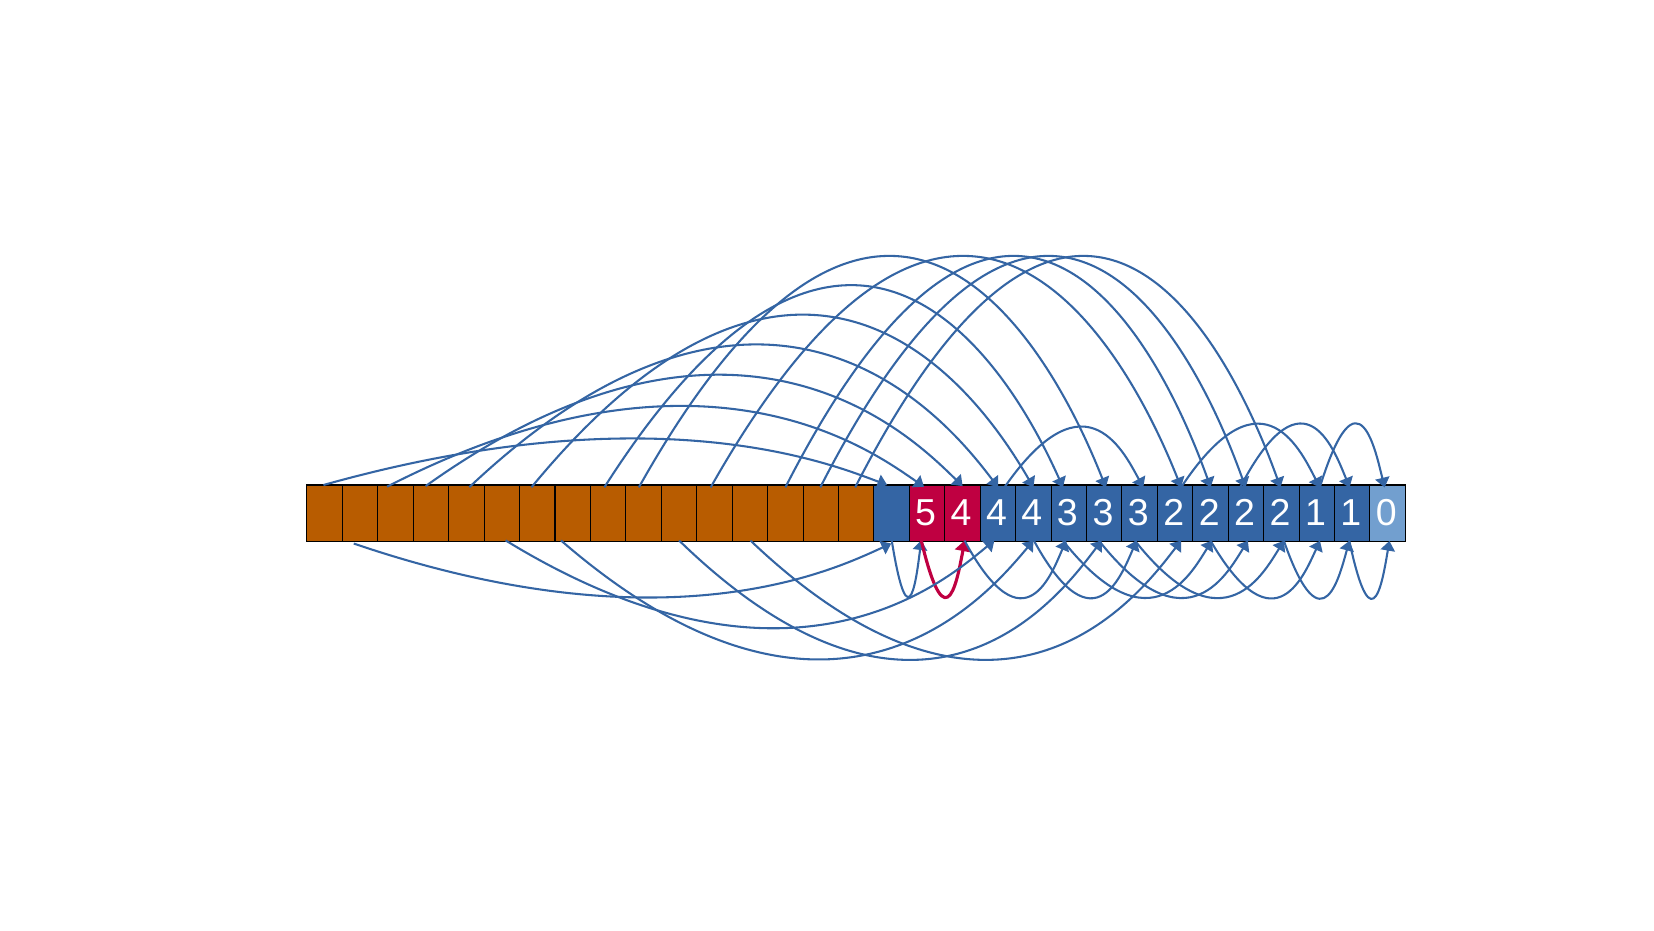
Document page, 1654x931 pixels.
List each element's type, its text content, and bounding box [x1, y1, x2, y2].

table_header 3 [1122, 486, 1157, 541]
table_header [839, 486, 873, 541]
table_header [449, 486, 484, 541]
table_header 5 [910, 486, 944, 541]
table_header [591, 486, 625, 541]
table_header 1 [1300, 486, 1334, 541]
table_header 2 [1264, 486, 1299, 541]
table_header 4 [981, 486, 1015, 541]
table_header 4 [945, 486, 980, 541]
table_header [556, 486, 590, 541]
table_header [626, 486, 661, 541]
table_header [733, 486, 767, 541]
table_header 1 [1335, 486, 1369, 541]
table_header 2 [1158, 486, 1192, 541]
table_header [768, 486, 803, 541]
table_header [804, 486, 838, 541]
table_header [485, 486, 519, 541]
table_header [343, 486, 377, 541]
table_header [378, 486, 413, 541]
table_header 3 [1087, 486, 1121, 541]
table_header 4 [1016, 486, 1051, 541]
table_header [414, 486, 448, 541]
table_header [520, 486, 554, 541]
table_header 0 [1370, 486, 1405, 541]
table_header [874, 486, 909, 541]
table_header [662, 486, 696, 541]
table_header [307, 486, 342, 541]
table_header 3 [1052, 486, 1086, 541]
table_header 2 [1193, 486, 1228, 541]
table_header 2 [1229, 486, 1263, 541]
table_header [697, 486, 732, 541]
